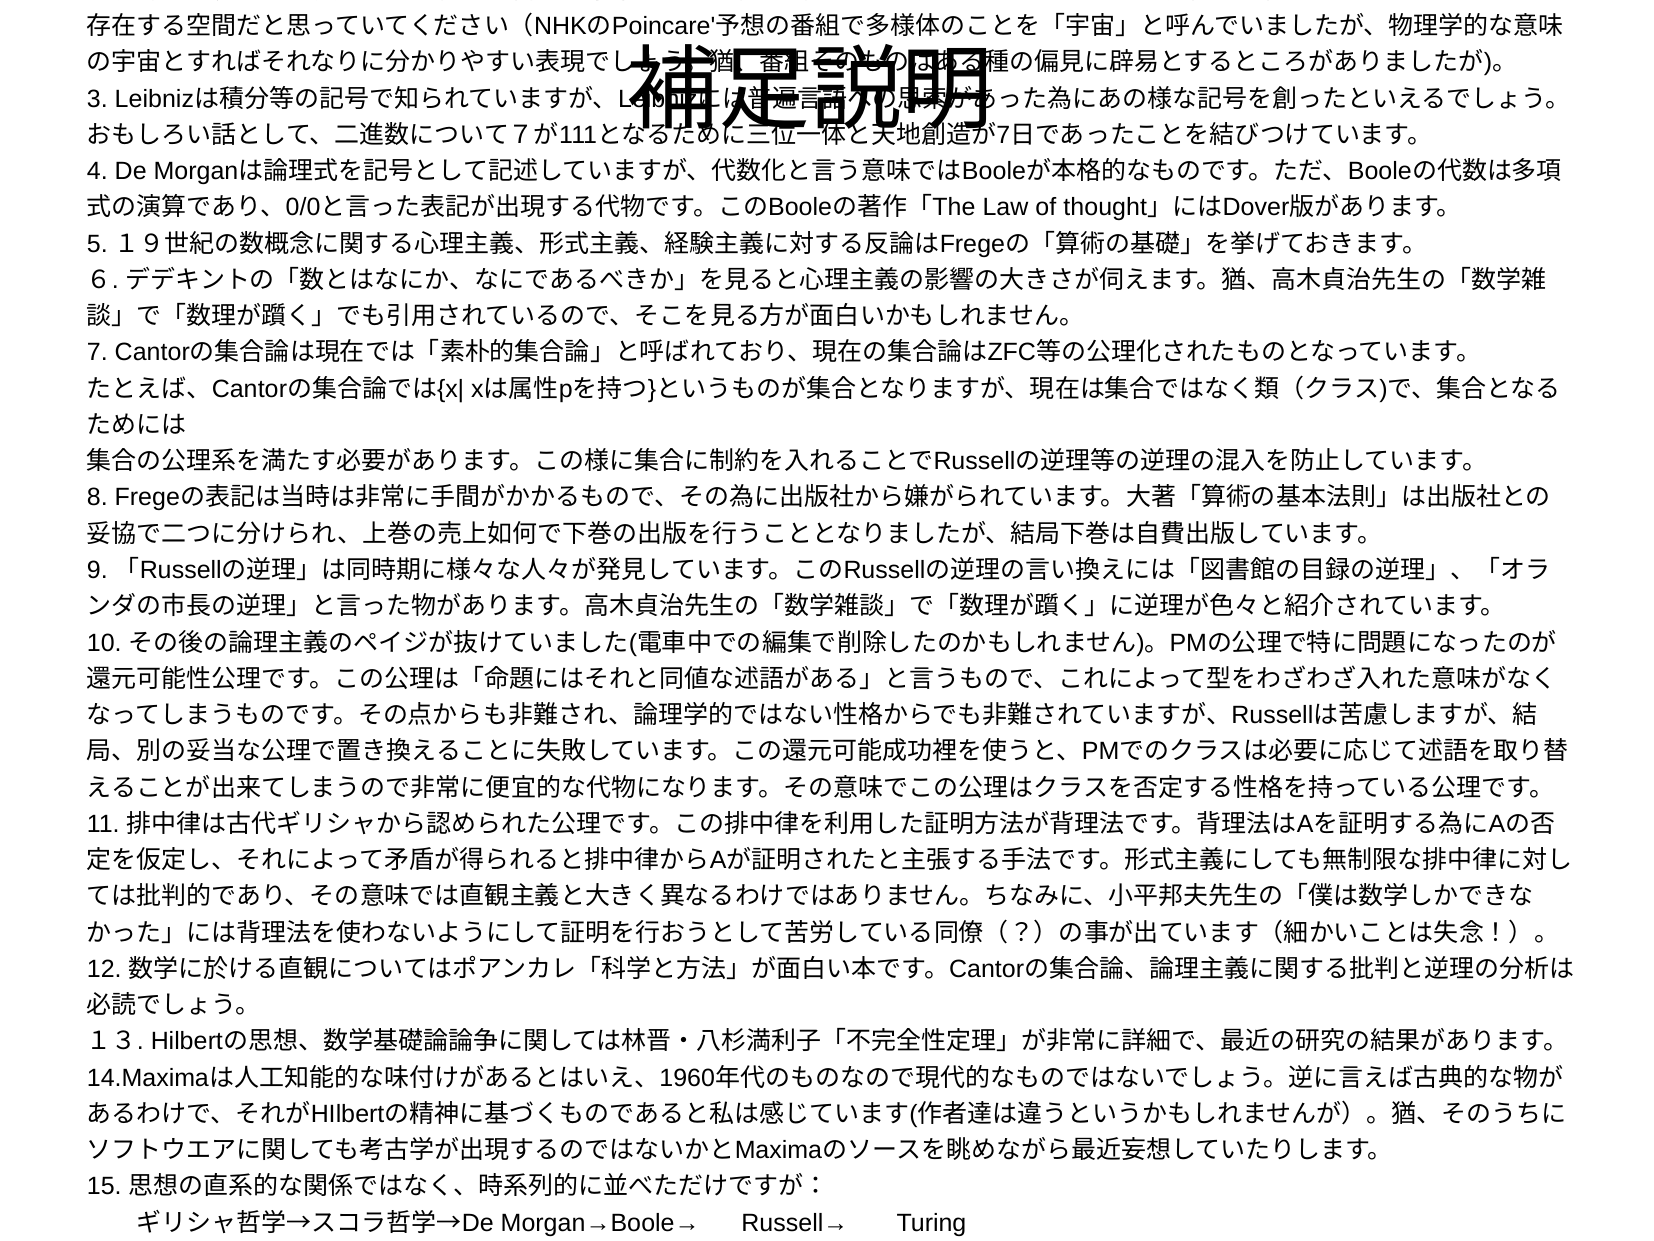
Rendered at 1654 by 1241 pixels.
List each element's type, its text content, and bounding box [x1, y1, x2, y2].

title 補足説明 [82, 11, 1538, 151]
subtitle 1. ここで利用したsurfplotについては「Maxima本」のpdfに詳細を載せています。一応、LinuxでもWiindowsでも動作可能ですが、 Maxima, surf, surfer, ImageMagickをその動作で必要とします。 2. 多様体は非常に性質の良い空間で、同一の事象をこの空間の別の点で観測したときに、その観測結果を結びつける函数がちゃんと存在する空間だと思っていてください（NHKのPoincare'予想の番組で多様体のことを「宇宙」と呼んでいましたが、物理学的な意味の宇宙とすればそれなりに分かりやすい表現でしょう。猶、番組そのものはある種の偏見に辟易とするところがありましたが)。 3. Leibnizは積分等の記号で知られていますが、Leibnizには普遍言語への思索があった為にあの様な記号を創ったといえるでしょう。 おもしろい話として、二進数について７が111となるために三位一体と天地創造が7日であったことを結びつけています。 4. De Morganは論理式を記号として記述していますが、代数化と言う意味ではBooleが本格的なものです。ただ、Booleの代数は多項式の演算であり、0/0と言った表記が出現する代物です。このBooleの著作「The Law of thought」にはDover版があります。 5. １９世紀の数概念に関する心理主義、形式主義、経験主義に対する反論はFregeの「算術の基礎」を挙げておきます。 ６. デデキントの「数とはなにか、なにであるべきか」を見ると心理主義の影響の大きさが伺えます。猶、高木貞治先生の「数学雑談」で「数理が躓く」でも引用されているので、そこを見る方が面白いかもしれません。 7. Cantorの集合論は現在では「素朴的集合論」と呼ばれており、現在の集合論はZFC等の公理化されたものとなっています。 たとえば、Cantorの集合論では{x| xは属性pを持つ}というものが集合となりますが、現在は集合ではなく類（クラス)で、集合となるためには 集合の公理系を満たす必要があります。この様に集合に制約を入れることでRussellの逆理等の逆理の混入を防止しています。 8. Fregeの表記は当時は非常に手間がかかるもので、その為に出版社から嫌がられています。大著「算術の基本法則」は出版社との妥協で二つに分けられ、上巻の売上如何で下巻の出版を行うこととなりましたが、結局下巻は自費出版しています。 9. 「Russellの逆理」は同時期に様々な人々が発見しています。このRussellの逆理の言い換えには「図書館の目録の逆理」、「オランダの市長の逆理」と言った物があります。高木貞治先生の「数学雑談」で「数理が躓く」に逆理が色々と紹介されています。 10. その後の論理主義のペイジが抜けていました(電車中での編集で削除したのかもしれません)。PMの公理で特に問題になったのが還元可能性公理です。この公理は「命題にはそれと同値な述語がある」と言うもので、これによって型をわざわざ入れた意味がなくなってしまうものです。その点からも非難され、論理学的ではない性格からでも非難されていますが、Russellは苦慮しますが、結局、別の妥当な公理で置き換えることに失敗しています。この還元可能成功裡を使うと、PMでのクラスは必要に応じて述語を取り替えることが出来てしまうので非常に便宜的な代物になります。その意味でこの公理はクラスを否定する性格を持っている公理です。 11. 排中律は古代ギリシャから認められた公理です。この排中律を利用した証明方法が背理法です。背理法はAを証明する為にAの否定を仮定し、それによって矛盾が得られると排中律からAが証明されたと主張する手法です。形式主義にしても無制限な排中律に対しては批判的であり、その意味では直観主義と大きく異なるわけではありません。ちなみに、小平邦夫先生の「僕は数学しかできなかった」には背理法を使わないようにして証明を行おうとして苦労している同僚（？）の事が出ています（細かいことは失念！）。 12. 数学に於ける直観についてはポアンカレ「科学と方法」が面白い本です。Cantorの集合論、論理主義に関する批判と逆理の分析は必読でしょう。 １３. Hilbertの思想、数学基礎論論争に関しては林晋・八杉満利子「不完全性定理」が非常に詳細で、最近の研究の結果があります。 14.Maximaは人工知能的な味付けがあるとはいえ、1960年代のものなので現代的なものではないでしょう。逆に言えば古典的な物があるわけで、それがHIlbertの精神に基づくものであると私は感じています(作者達は違うというかもしれませんが）。猶、そのうちにソフトウエアに関しても考古学が出現するのではないかとMaximaのソースを眺めながら最近妄想していたりします。 15. 思想の直系的な関係ではなく、時系列的に並べただけですが： ギリシャ哲学→スコラ哲学→De Morgan→Boole→ Russell→ Turing Leibniz →Frege→Hilbert→ Zuse こう見ると本物の革新とかは無から生じるのではなく、また、ある目的だけに銭を出した結果でもなく、社会の持つ伝統等の懐の深さにあるのではないでしょうか？ そう思ってこのファイルを書きました。 16. πに0123456789が現れる箇所があるそうです。暇な方は牧野貴樹「円周率1,000,000桁表」で探して、場所を私に教えてください 17.このプレゼンはSuSE勉強会のものにFregeの論理学を拡充したものです。補足説明もその時のもので、気楽になっているのもその点もありますが、Yorickに現在中鵜力しているためあやふやな点も多々あります。申し訳ありません。 [86, 112, 1576, 1241]
